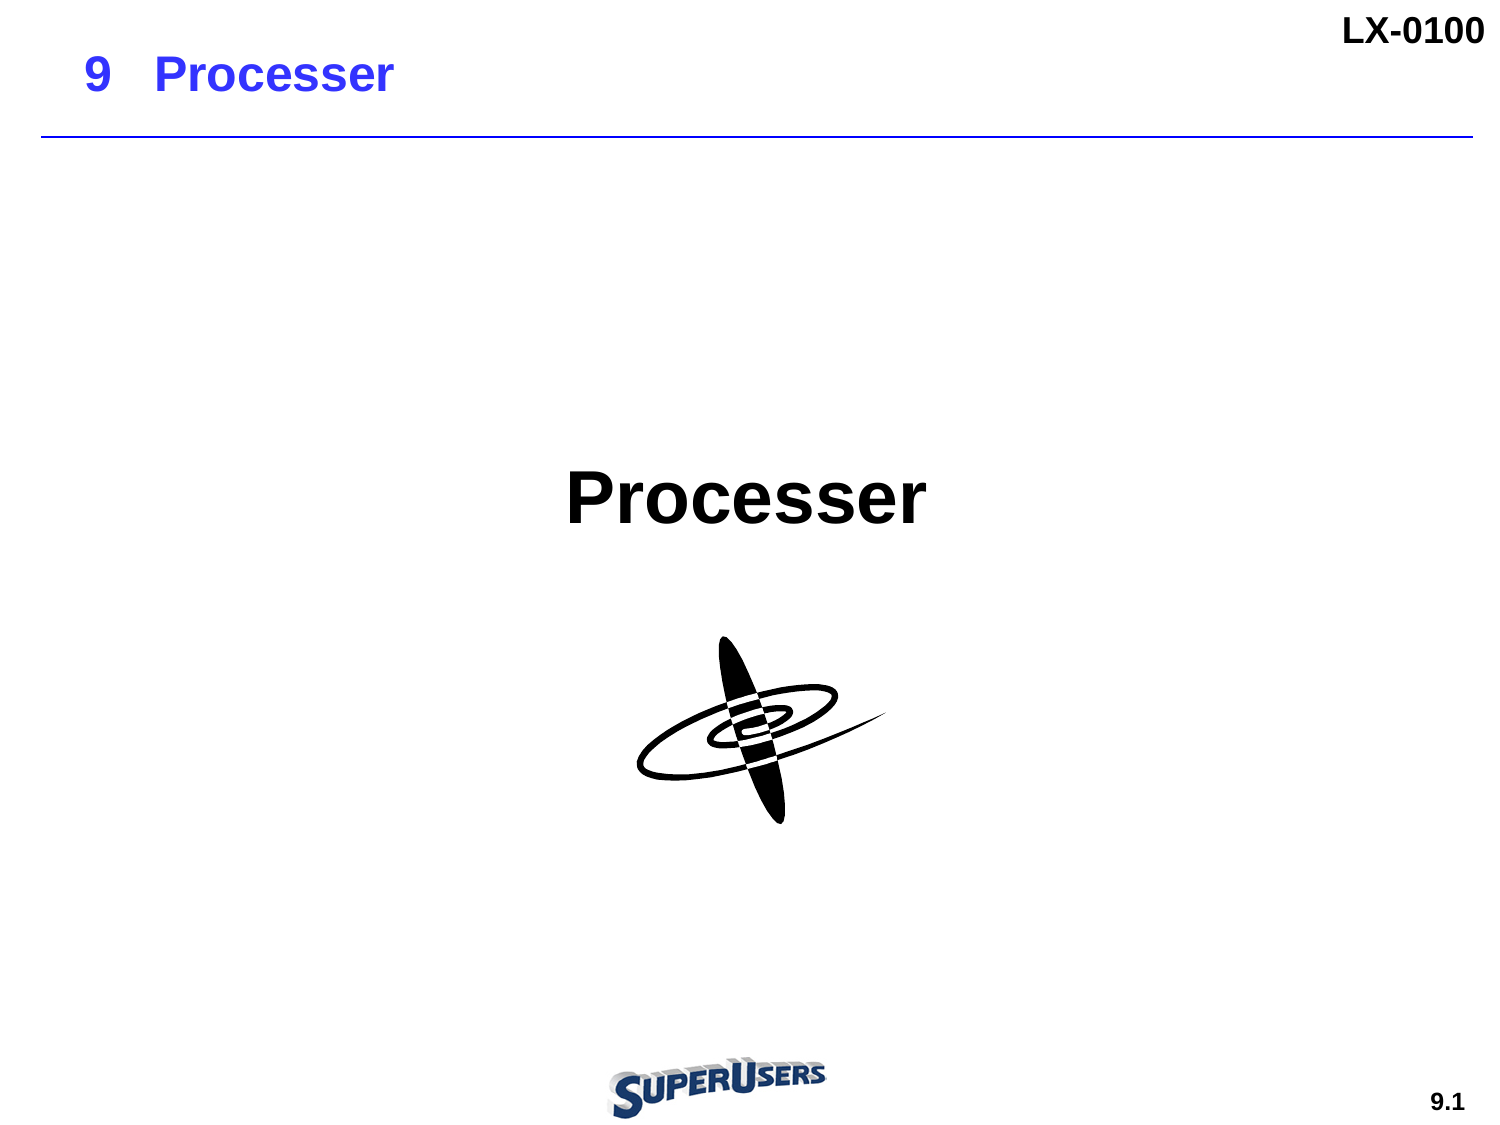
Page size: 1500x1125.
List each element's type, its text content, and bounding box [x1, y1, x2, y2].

subtitle Processer [92, 172, 1402, 826]
title 9 Processer [76, 39, 1424, 126]
picture [633, 633, 886, 827]
picture [605, 1057, 827, 1122]
